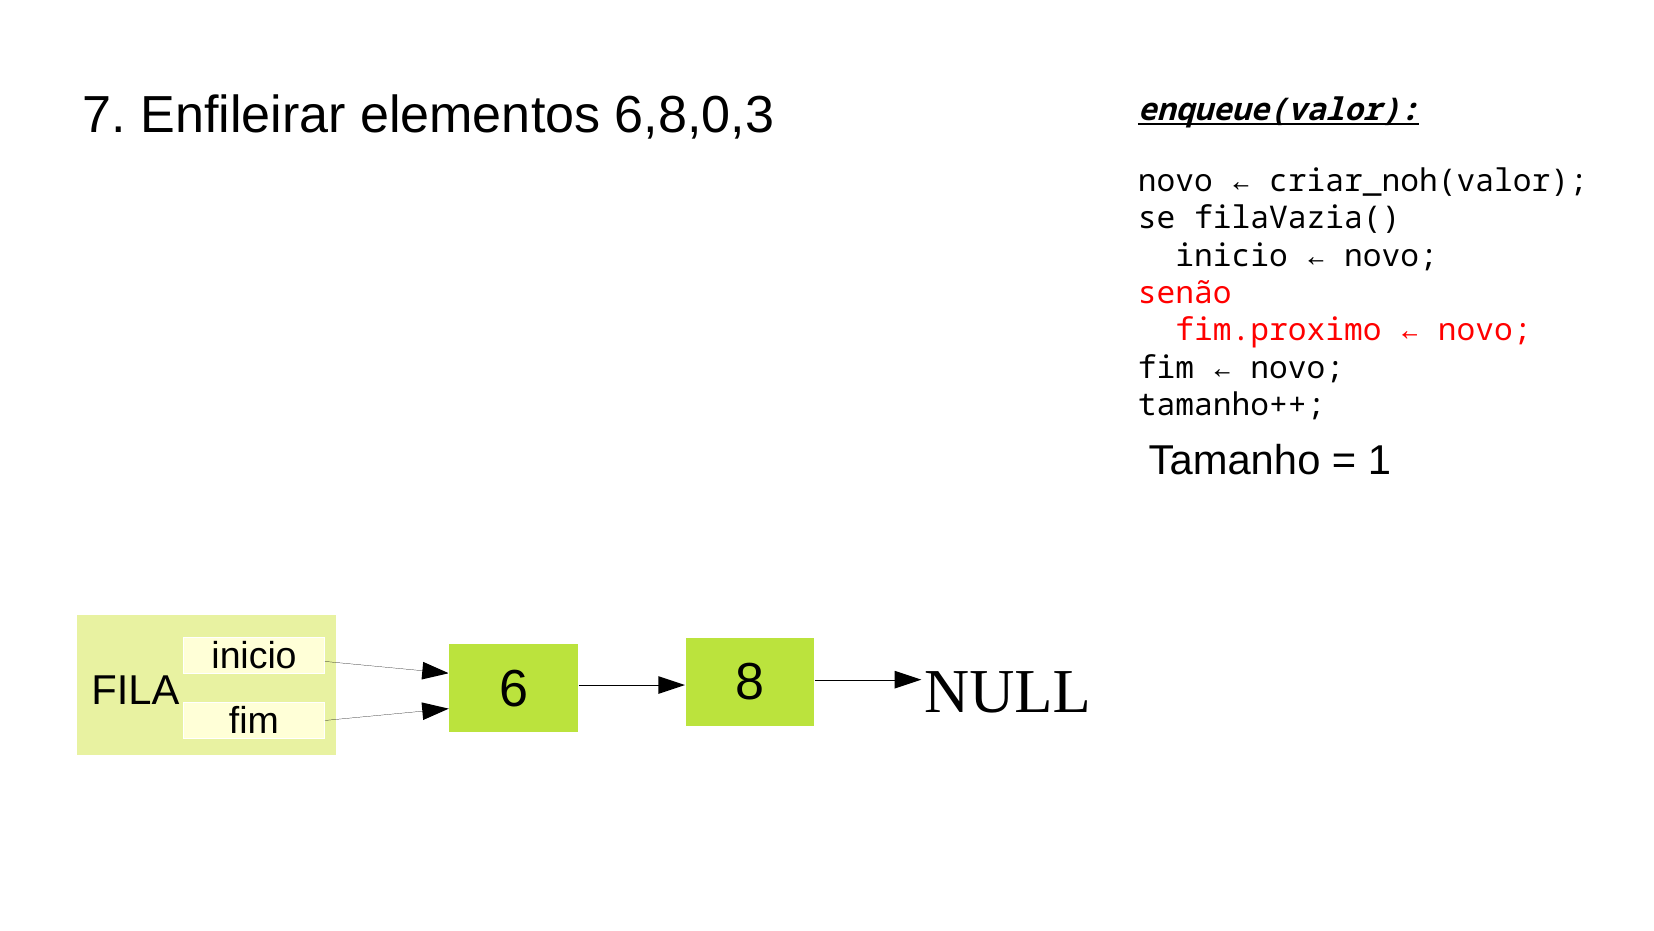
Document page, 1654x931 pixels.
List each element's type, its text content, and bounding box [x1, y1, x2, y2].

text_box Tamanho = 1 [1133, 430, 1418, 491]
text_box 8 [685, 637, 815, 727]
text_box [195, 662, 337, 720]
text_box [76, 720, 337, 756]
title 7. Enfileirar elementos 6,8,0,3 [82, 37, 1571, 193]
text_box fim [183, 702, 325, 739]
text_box inicio [183, 637, 325, 674]
text_box 6 [448, 643, 579, 733]
text_box NULL [909, 649, 1111, 727]
text_box enqueue(valor): novo ← criar_noh(valor); se filaVazia() inicio ← novo; senão fim.proximo ← novo; fim ← novo; tamanho++; [1123, 81, 1613, 430]
text_box [76, 614, 337, 662]
text_box FILA [76, 659, 195, 721]
